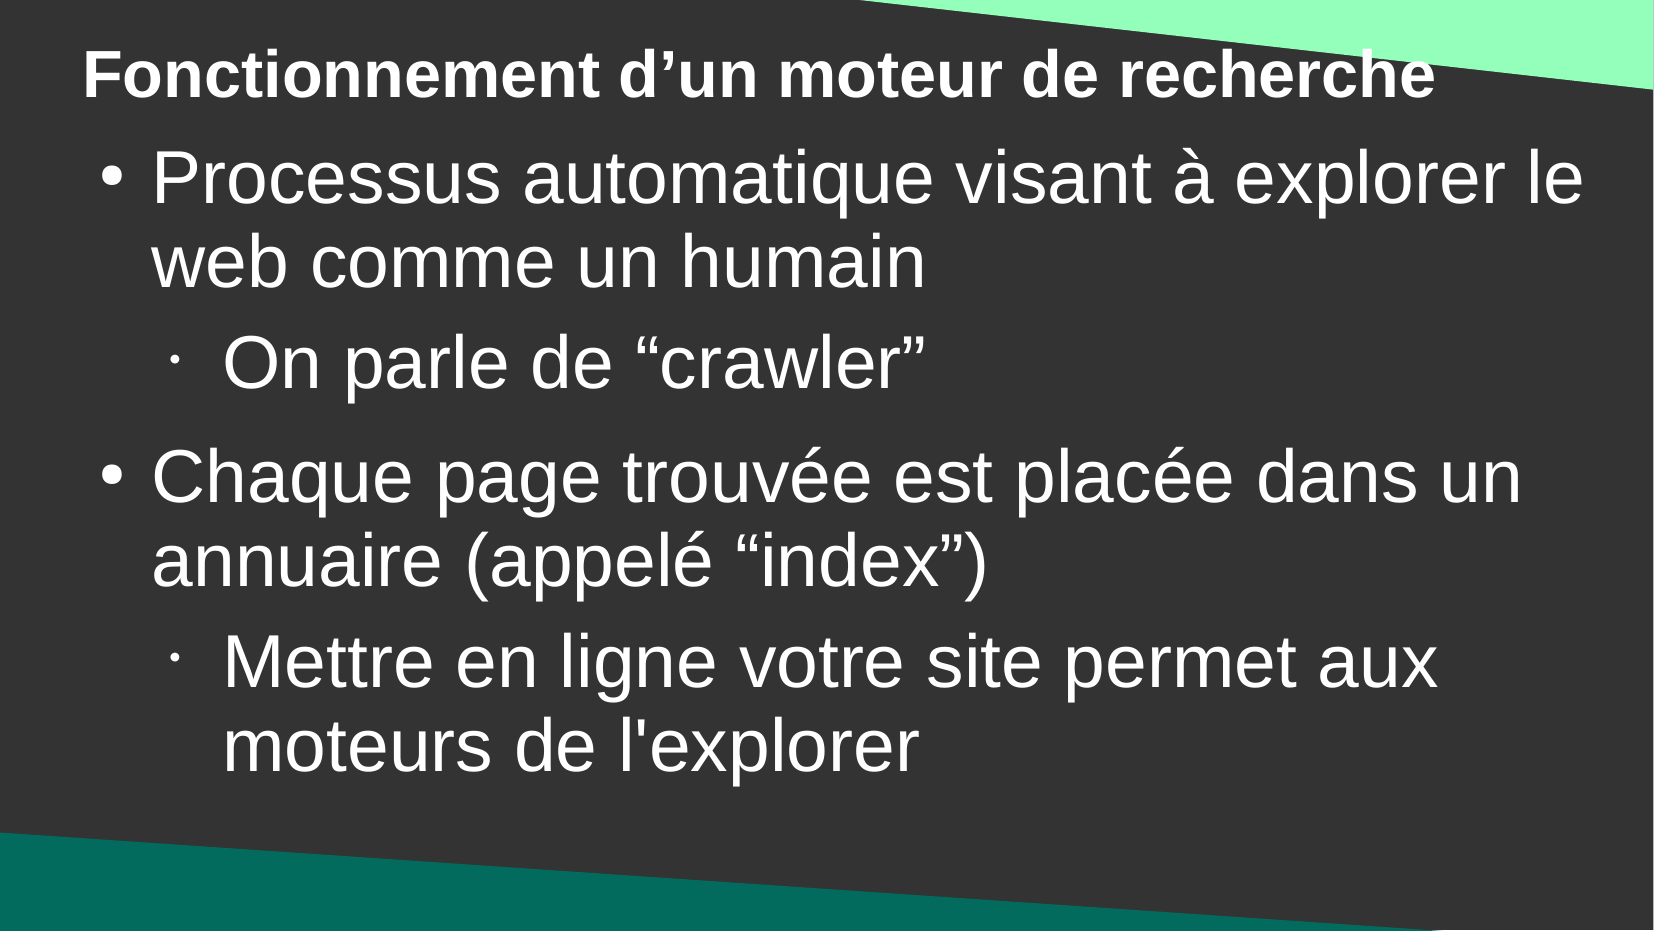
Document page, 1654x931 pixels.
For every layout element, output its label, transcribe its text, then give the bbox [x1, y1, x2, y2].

text_box [859, 0, 1654, 90]
title Fonctionnement d’un moteur de recherche [82, 37, 1571, 122]
list Processus automatique visant à explorer le web comme un humain On parle de “crawler” Chaque page trouvée est placée dans un annuaire (appelé “index”) Mettre en ligne votre site permet aux moteurs de l'explorer [80, 135, 1620, 792]
